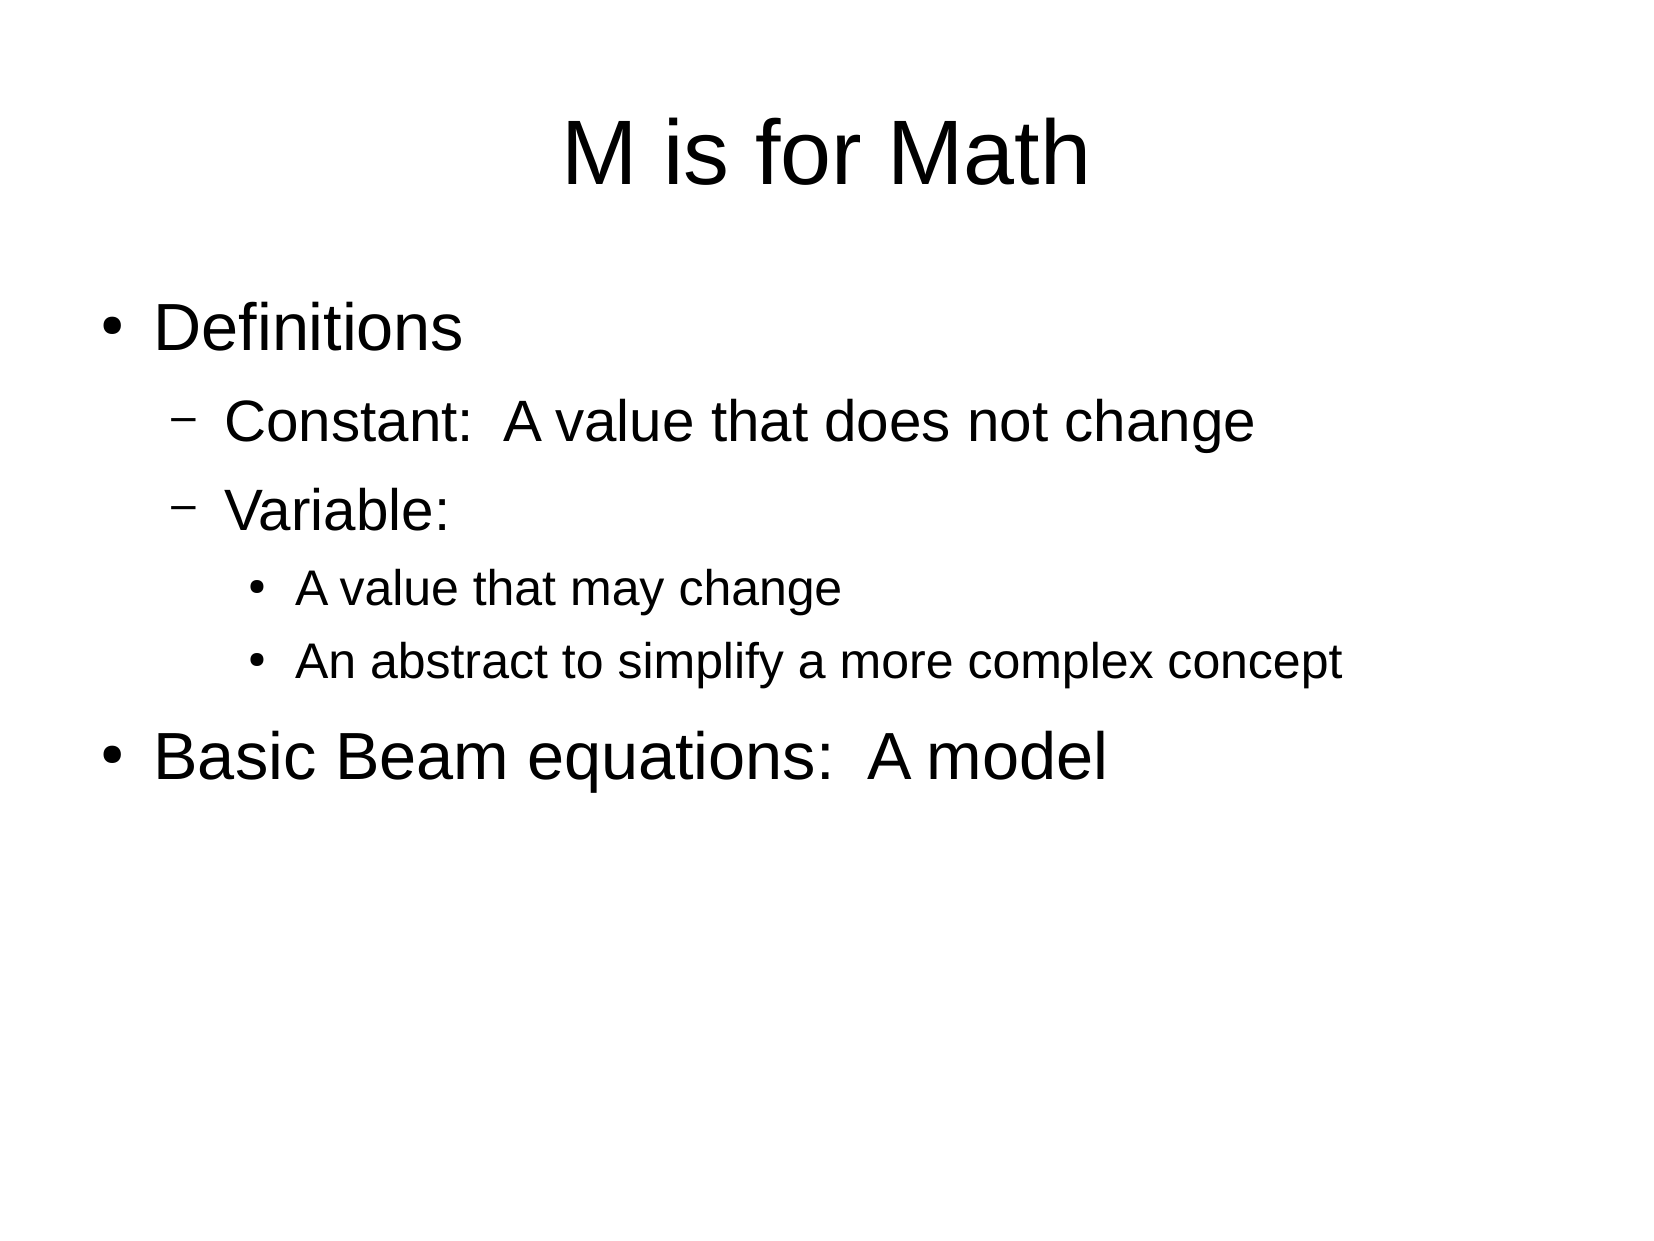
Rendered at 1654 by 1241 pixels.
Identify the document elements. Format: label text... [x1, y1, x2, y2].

list Definitions Constant: A value that does not change Variable: A value that may change An abstract to simplify a more complex concept Basic Beam equations: A model [82, 290, 1571, 1010]
title M is for Math [82, 49, 1571, 257]
